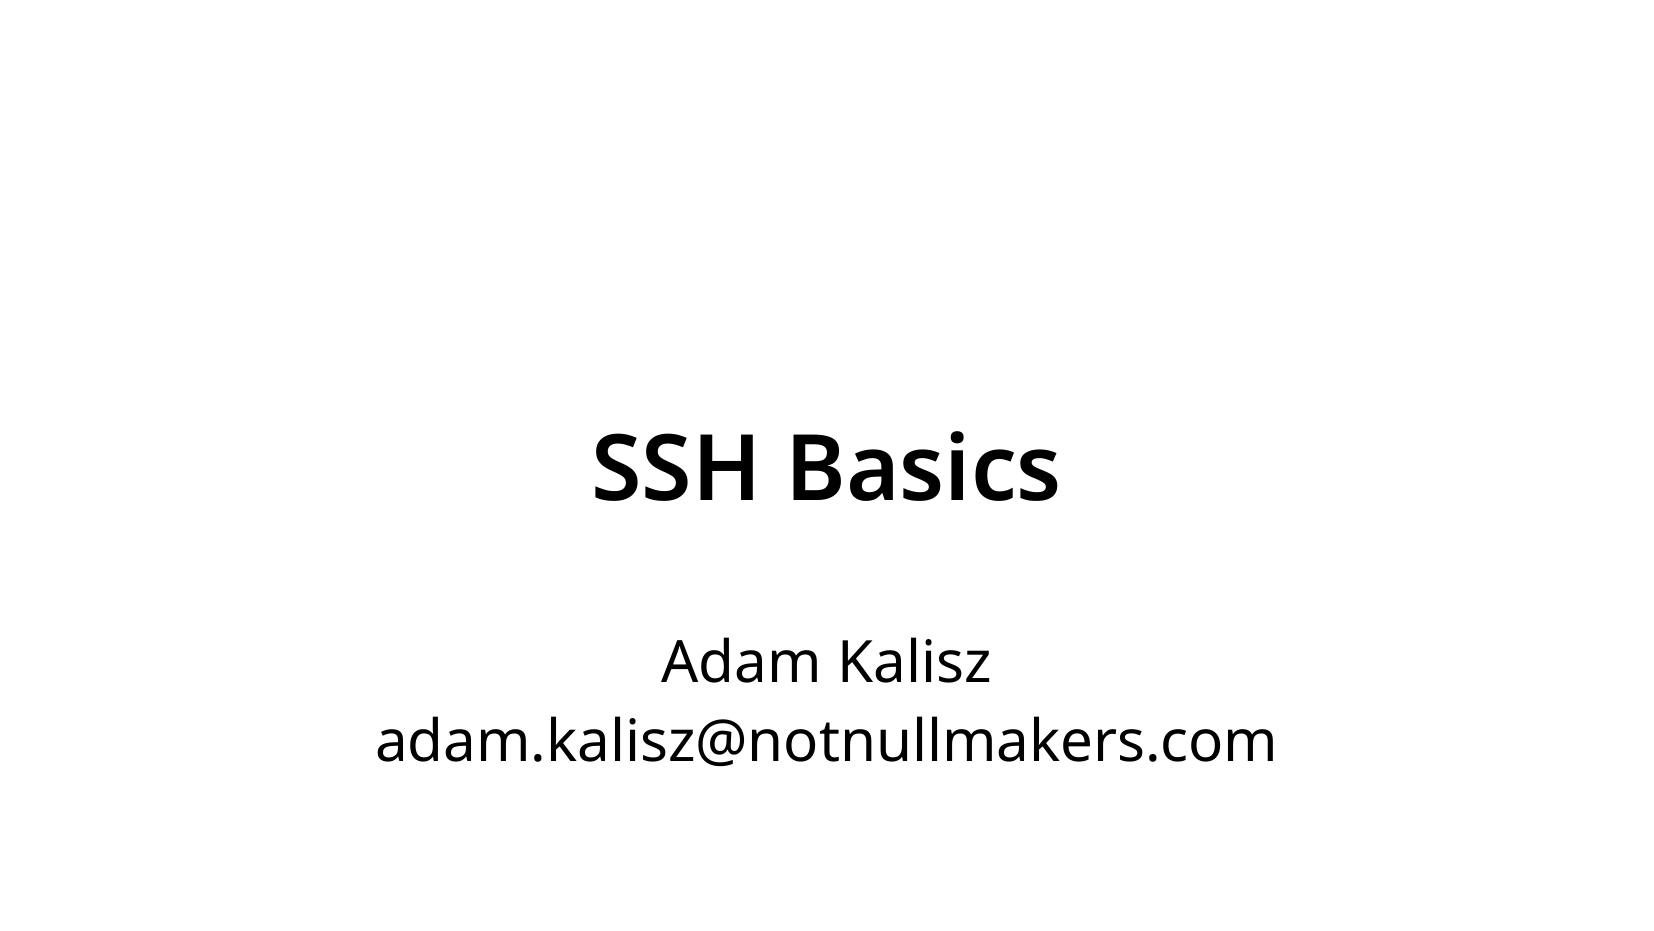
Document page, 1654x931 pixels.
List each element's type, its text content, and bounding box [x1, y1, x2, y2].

title SSH Basics [82, 387, 1571, 543]
title Adam Kalisz adam.kalisz@notnullmakers.com [82, 616, 1571, 783]
